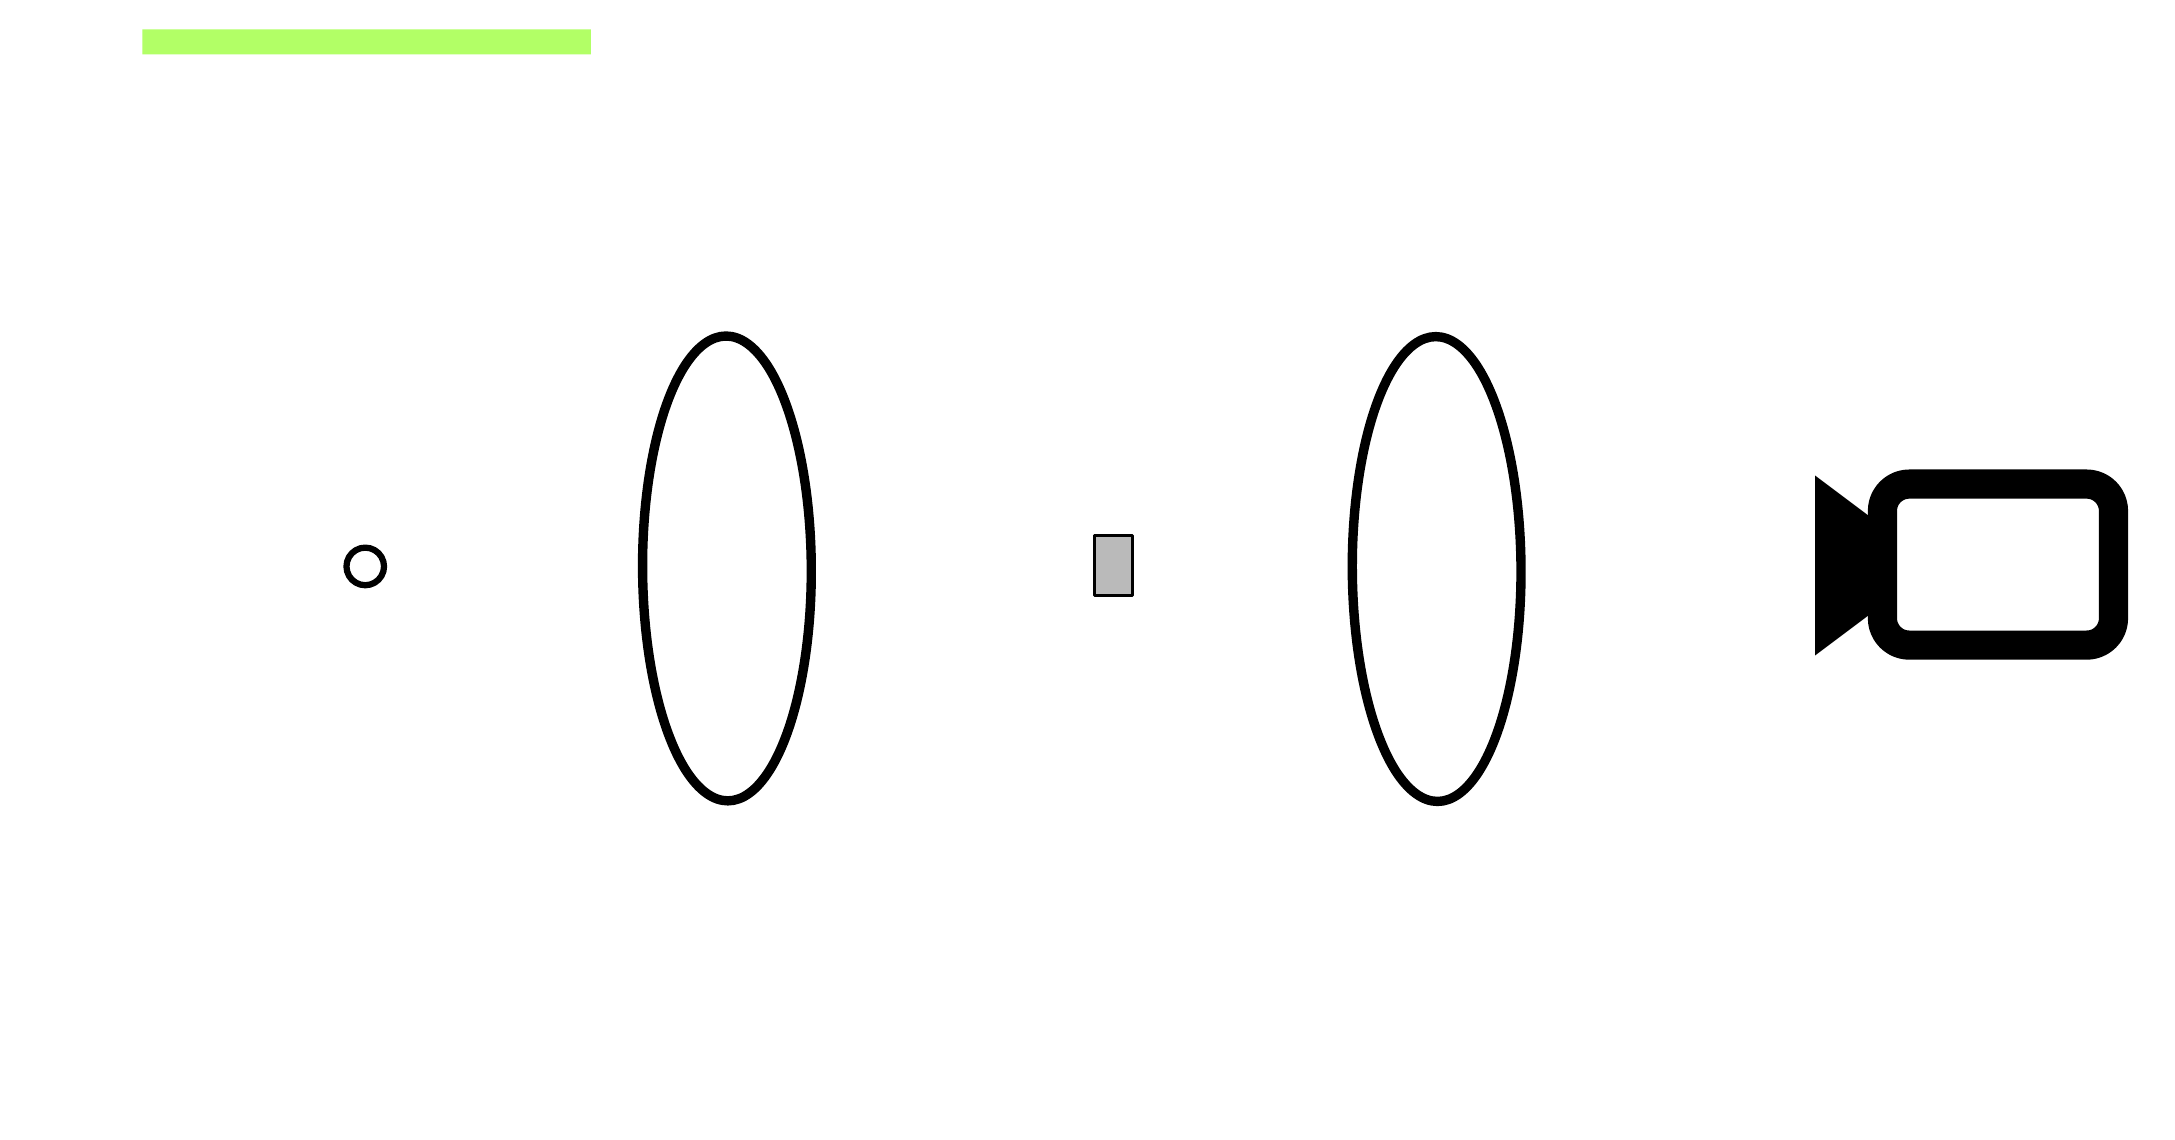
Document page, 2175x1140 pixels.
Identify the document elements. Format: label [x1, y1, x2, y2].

text_box [1882, 484, 2114, 646]
text_box [1352, 336, 1522, 802]
text_box [1815, 475, 1876, 656]
text_box [1094, 535, 1133, 596]
text_box [642, 336, 812, 801]
